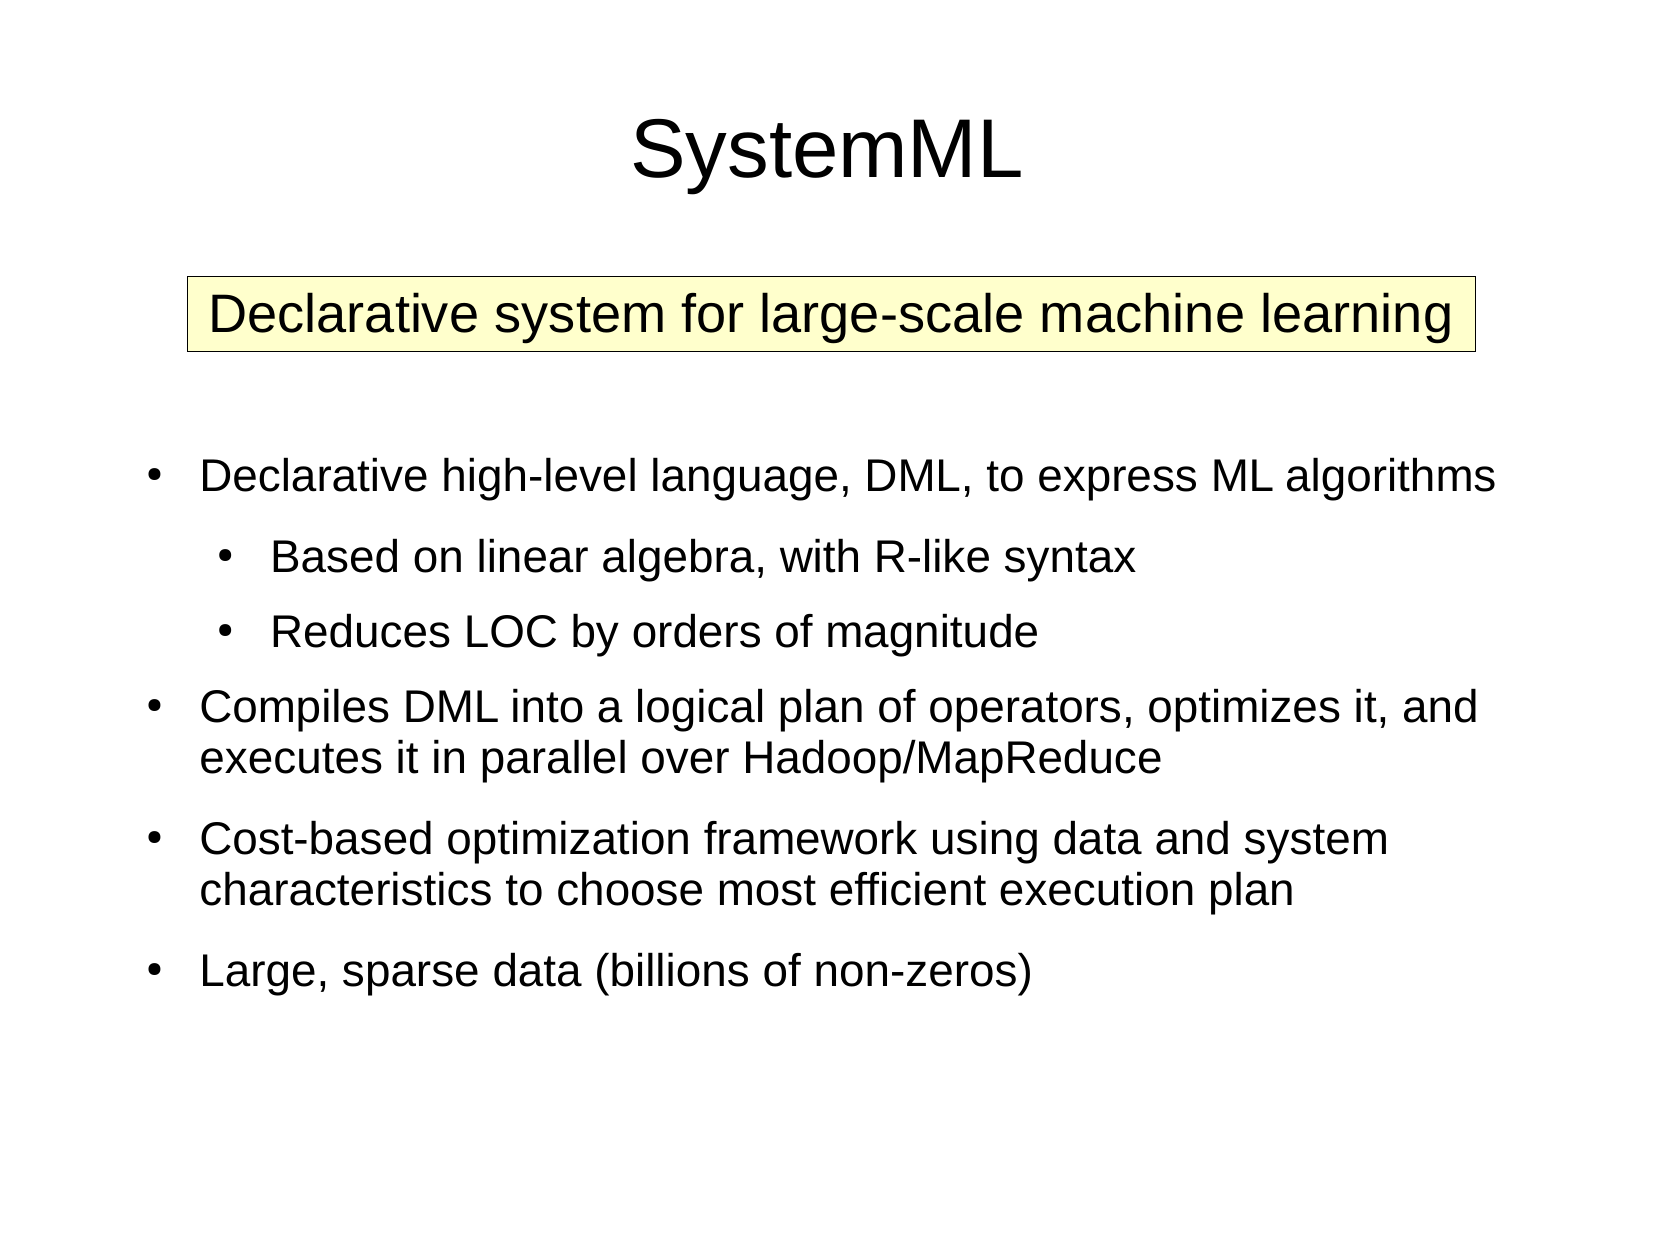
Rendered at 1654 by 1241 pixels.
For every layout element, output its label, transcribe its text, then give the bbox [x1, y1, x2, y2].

title SystemML [82, 73, 1571, 226]
list Declarative high-level language, DML, to express ML algorithms Based on linear algebra, with R-like syntax Reduces LOC by orders of magnitude Compiles DML into a logical plan of operators, optimizes it, and executes it in parallel over Hadoop/MapReduce Cost-based optimization framework using data and system characteristics to choose most efficient execution plan Large, sparse data (billions of non-zeros) [128, 450, 1550, 1151]
text_box Declarative system for large-scale machine learning [187, 276, 1476, 352]
